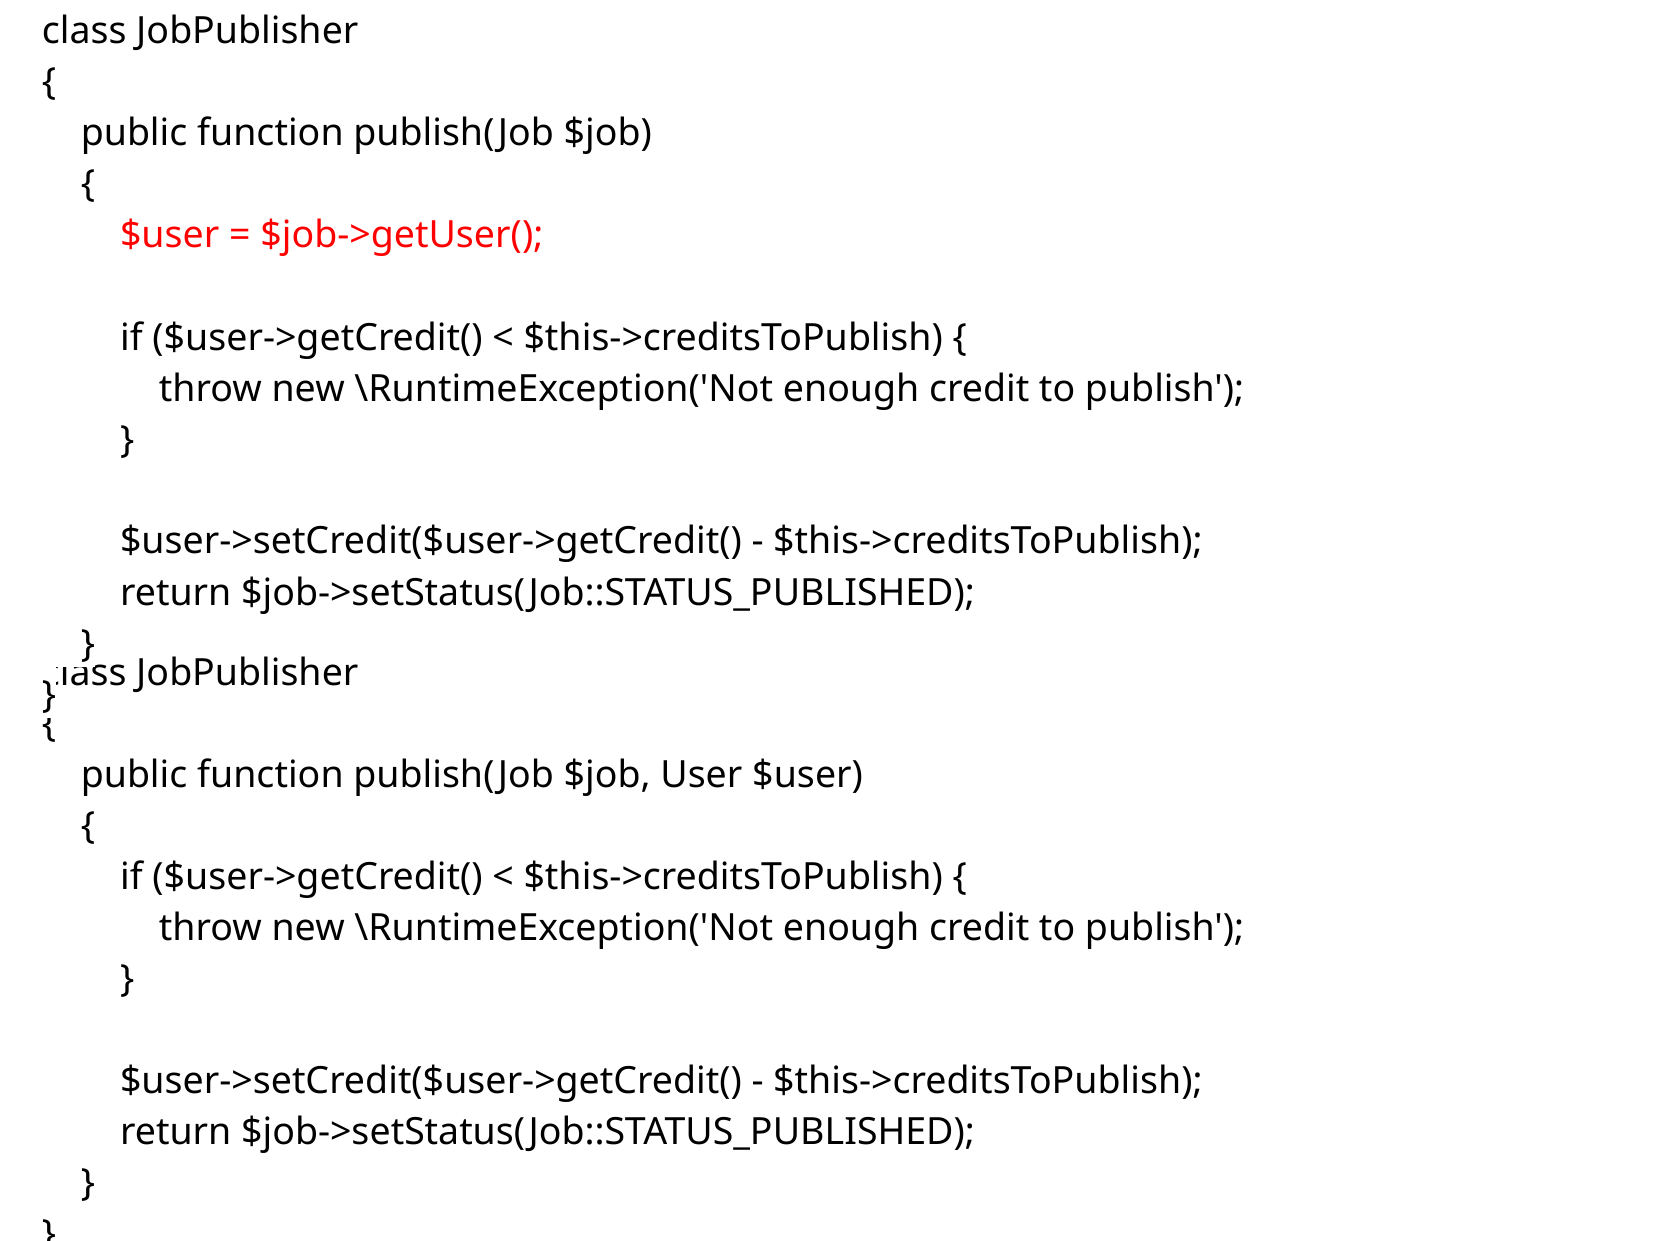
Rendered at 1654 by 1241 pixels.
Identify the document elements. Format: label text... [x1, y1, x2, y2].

title class JobPublisher { public function publish(Job $job) { $user = $job->getUser(); if ($user->getCredit() < $this->creditsToPublish) { throw new \RuntimeException('Not enough credit to publish'); } $user->setCredit($user->getCredit() - $this->creditsToPublish); return $job->setStatus(Job::STATUS_PUBLISHED); } } [41, 64, 1531, 657]
title [82, 49, 1571, 257]
title class JobPublisher { public function publish(Job $job, User $user) { if ($user->getCredit() < $this->creditsToPublish) { throw new \RuntimeException('Not enough credit to publish'); } $user->setCredit($user->getCredit() - $this->creditsToPublish); return $job->setStatus(Job::STATUS_PUBLISHED); } } [41, 697, 1531, 1206]
